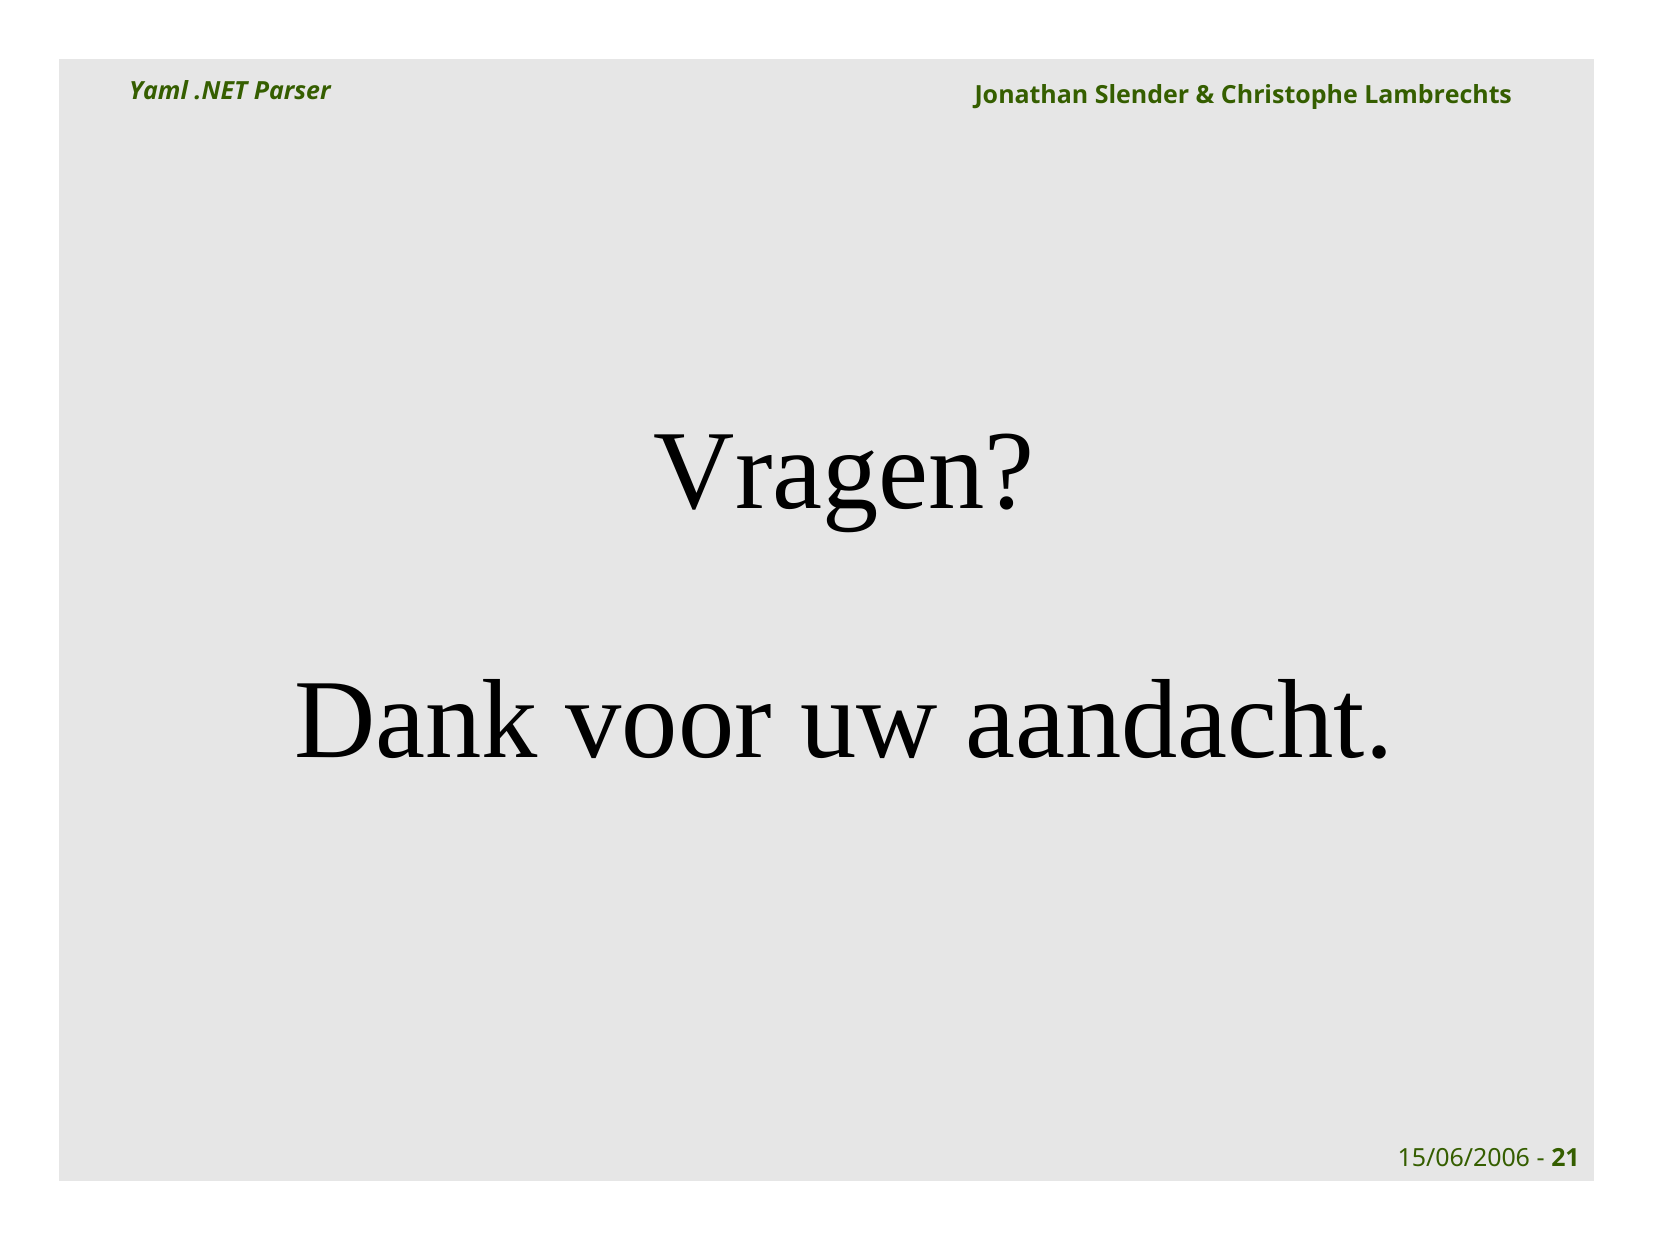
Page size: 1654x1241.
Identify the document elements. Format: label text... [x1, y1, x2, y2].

subtitle Vragen? Dank voor uw aandacht. [82, 88, 1571, 1102]
